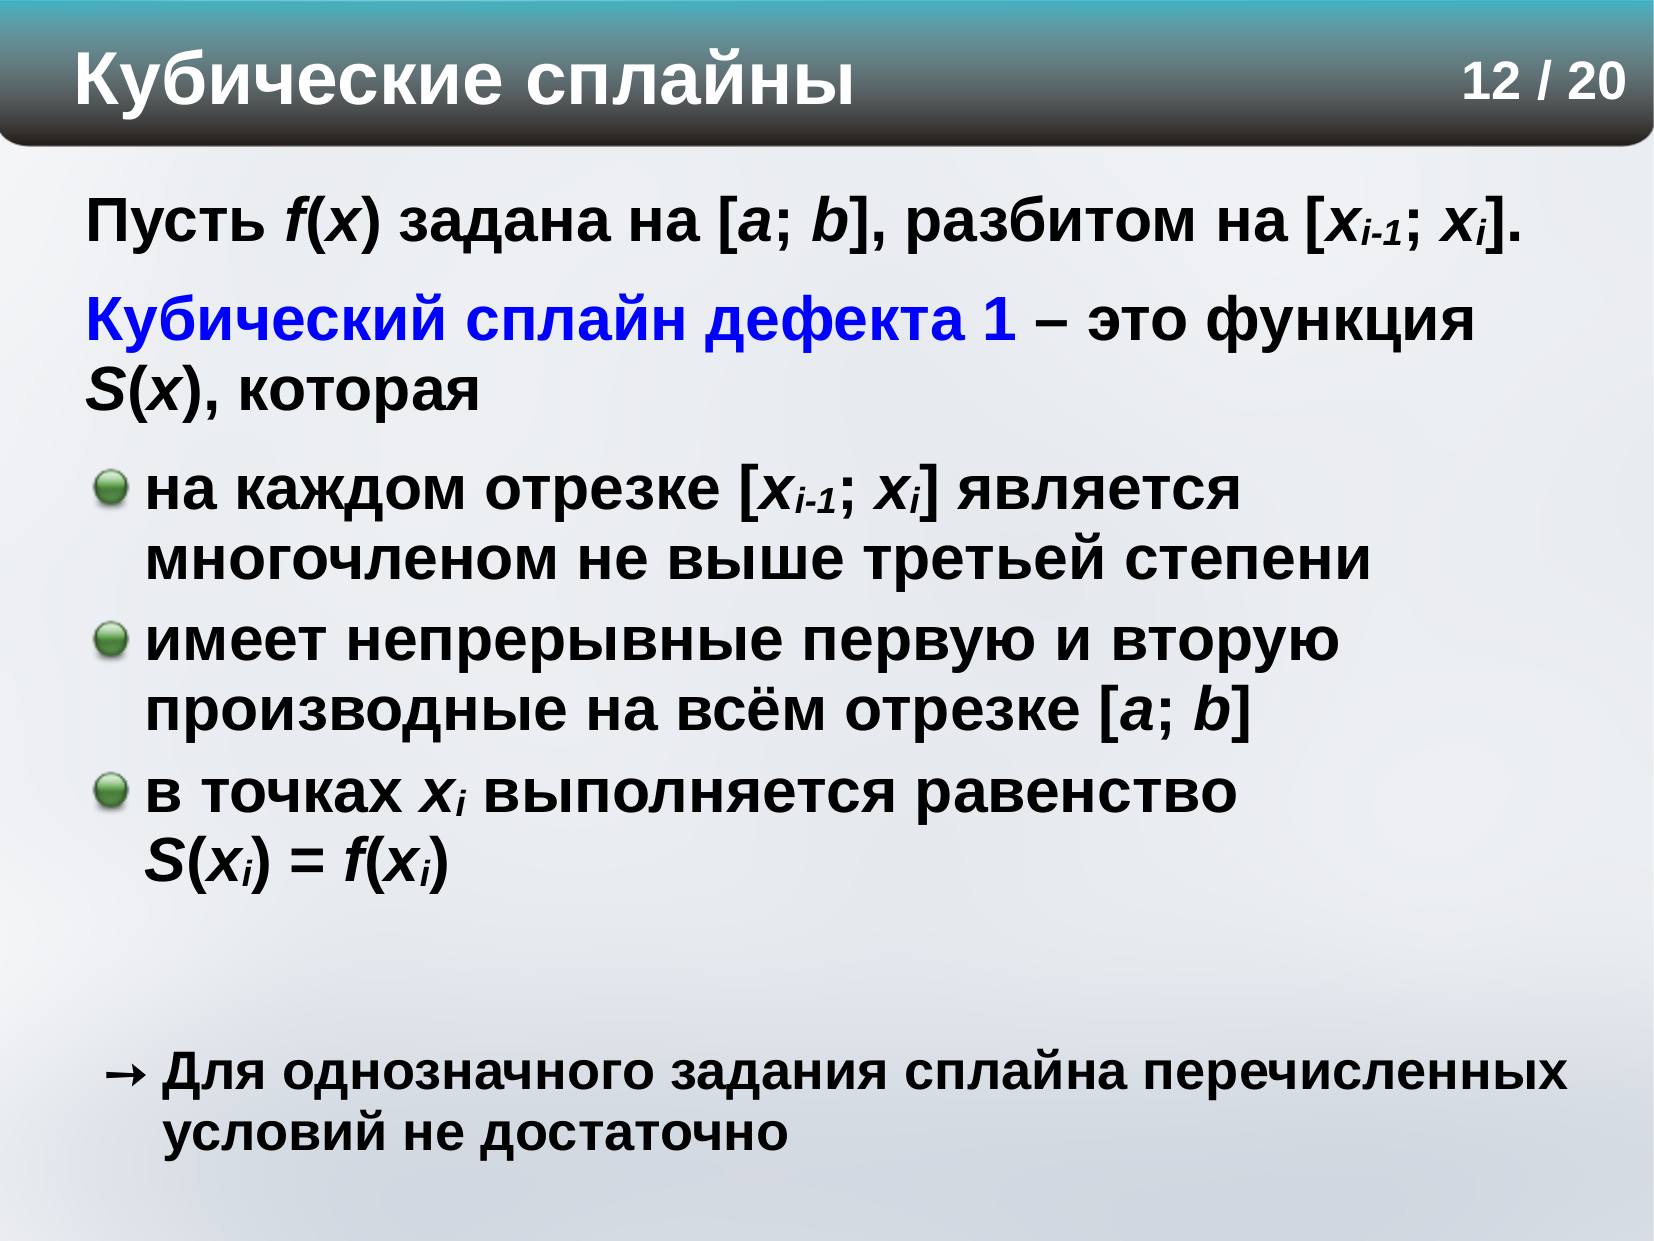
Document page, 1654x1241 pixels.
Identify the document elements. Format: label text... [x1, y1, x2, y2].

text_box Кубические сплайны [59, 29, 1359, 129]
text_box <number> / 20 [1446, 42, 1654, 179]
text_box Для однозначного задания сплайна перечисленных условий не достаточно [88, 1033, 1595, 1170]
picture [0, 0, 1654, 1241]
text_box Пусть f(x) задана на [a; b], разбитом на [xi-1; xi]. Кубический сплайн дефекта 1 – это функция S(x), которая на каждом отрезке [xi-1; xi] является многочленом не выше третьей степени имеет непрерывные первую и вторую производные на всём отрезке [a; b] в точках xi выполняется равенство S(xi) = f(xi) [70, 177, 1565, 985]
